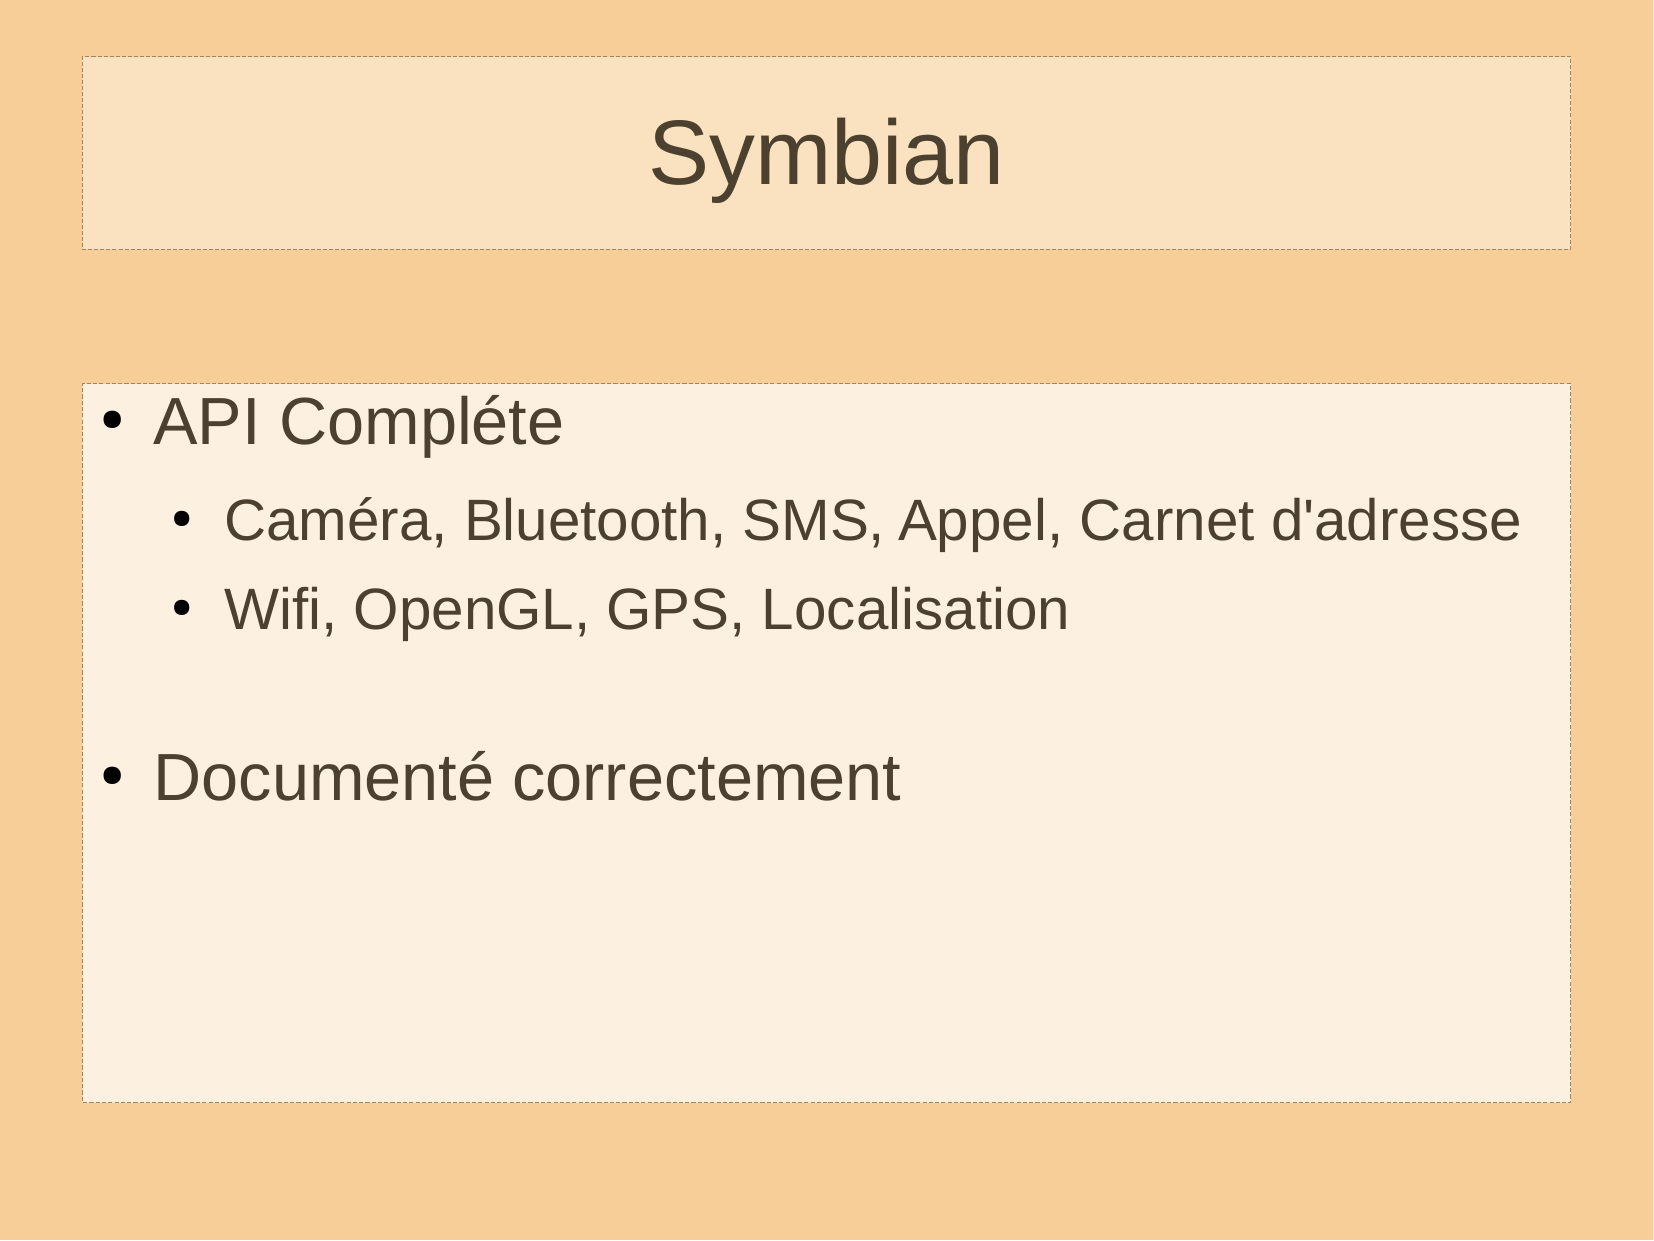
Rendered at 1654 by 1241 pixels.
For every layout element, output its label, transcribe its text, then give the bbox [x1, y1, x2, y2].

list API Compléte Caméra, Bluetooth, SMS, Appel, Carnet d'adresse Wifi, OpenGL, GPS, Localisation Documenté correctement [82, 383, 1571, 1103]
title Symbian [82, 56, 1571, 250]
